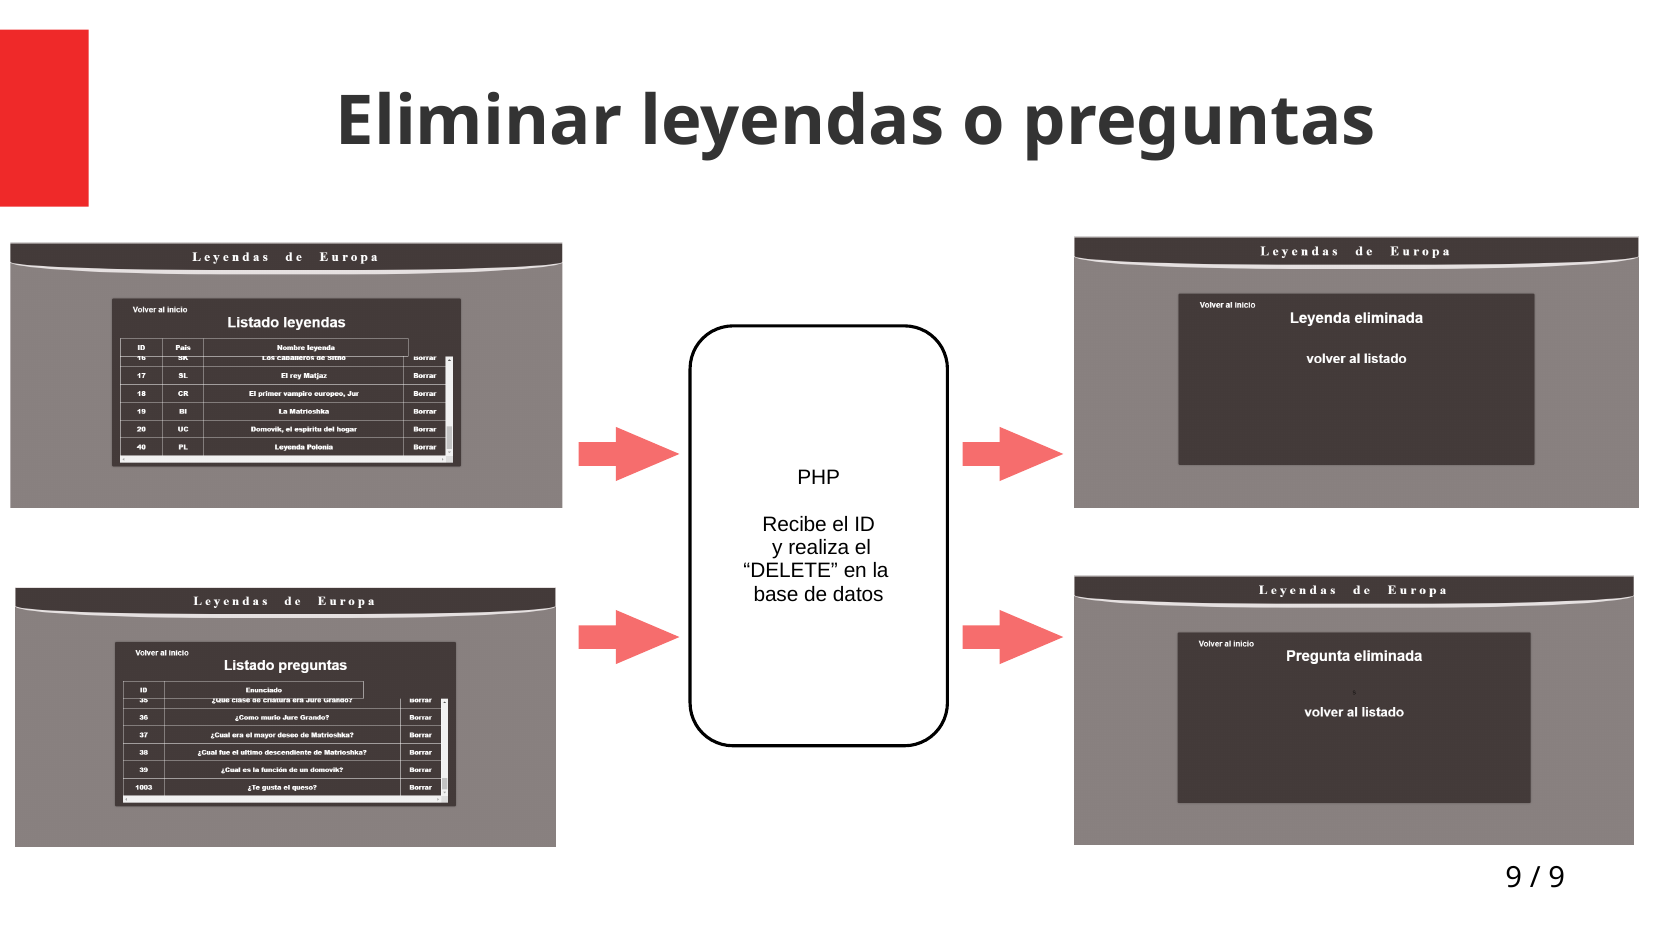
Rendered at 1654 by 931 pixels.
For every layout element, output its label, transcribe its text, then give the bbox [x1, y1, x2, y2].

picture [15, 587, 556, 847]
text_box [962, 426, 1064, 482]
title Eliminar leyendas o preguntas [118, 29, 1595, 207]
picture [1074, 575, 1634, 845]
text_box [578, 426, 680, 482]
text_box [578, 609, 680, 665]
picture [1074, 236, 1639, 508]
text_box [962, 609, 1064, 665]
picture [10, 242, 563, 508]
text_box PHP Recibe el ID y realiza el “DELETE” en la base de datos [690, 325, 948, 746]
